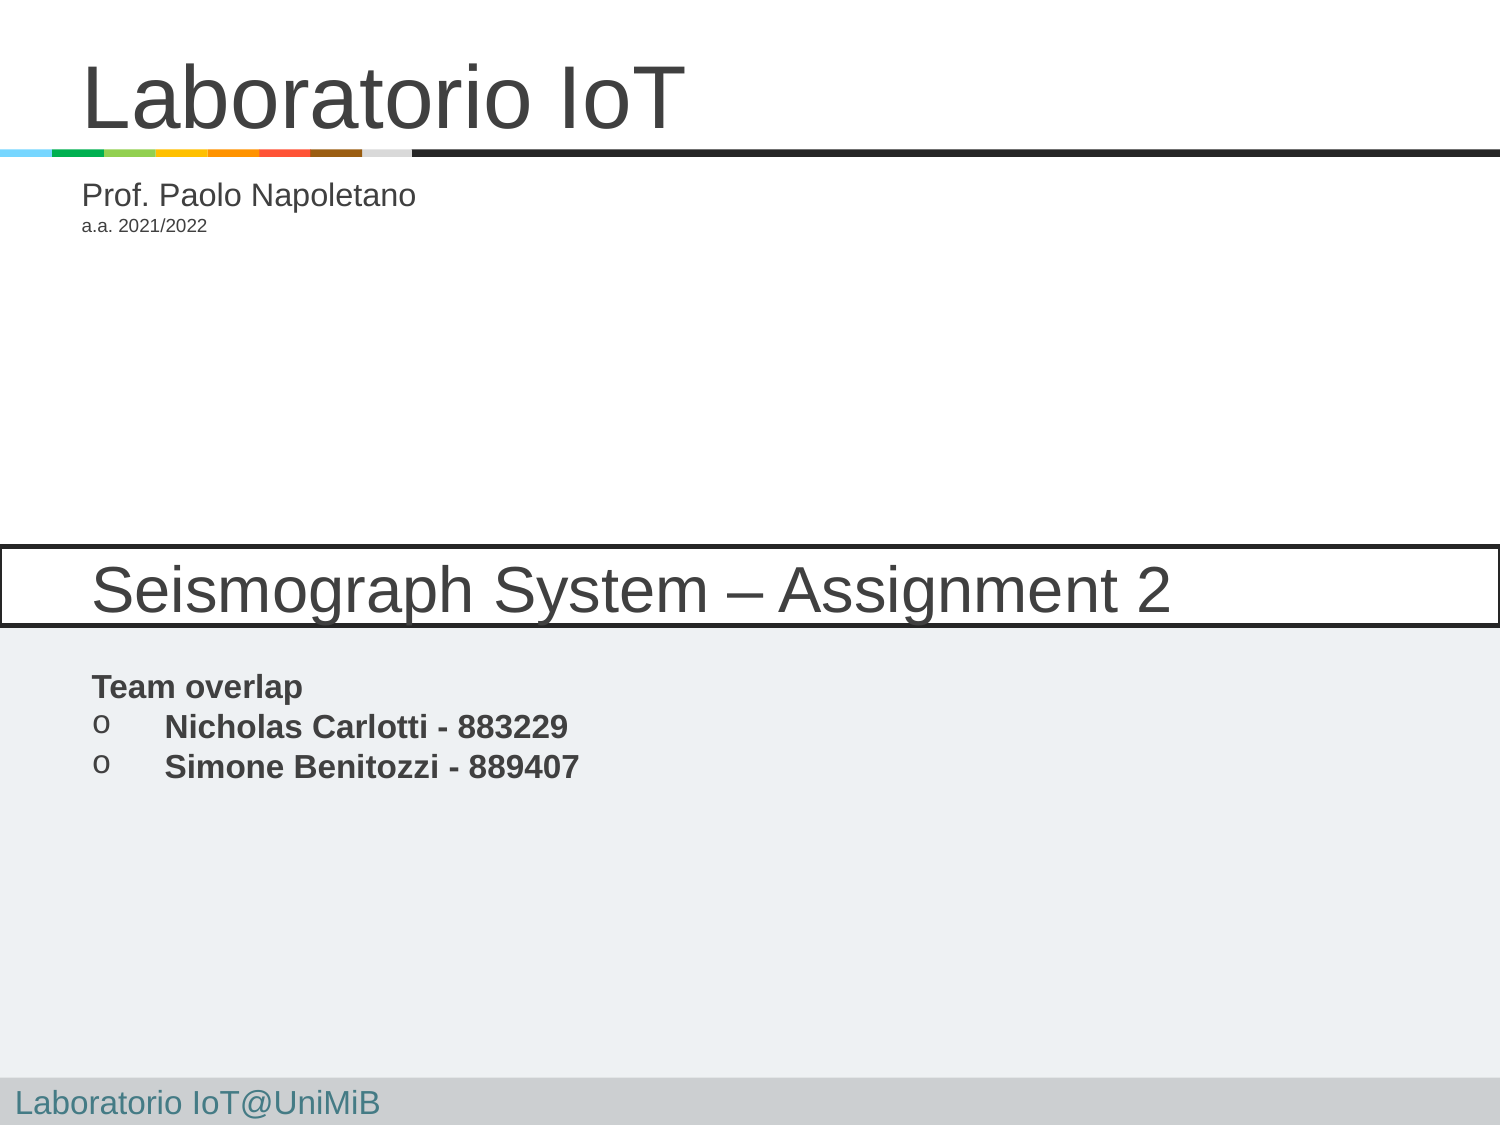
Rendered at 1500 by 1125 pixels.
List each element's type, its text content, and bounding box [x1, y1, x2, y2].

text_box [0, 628, 1500, 1125]
text_box Laboratorio IoT Prof. Paolo Napoletano a.a. 2021/2022 [67, 32, 1442, 149]
text_box Laboratorio IoT Prof. Paolo Napoletano a.a. 2021/2022 [67, 157, 1442, 243]
text_box Seismograph System – Assignment 2 Team overlap Nicholas Carlotti - 883229 Simone Benitozzi - 889407 [77, 540, 1432, 792]
text_box [0, 149, 1500, 157]
